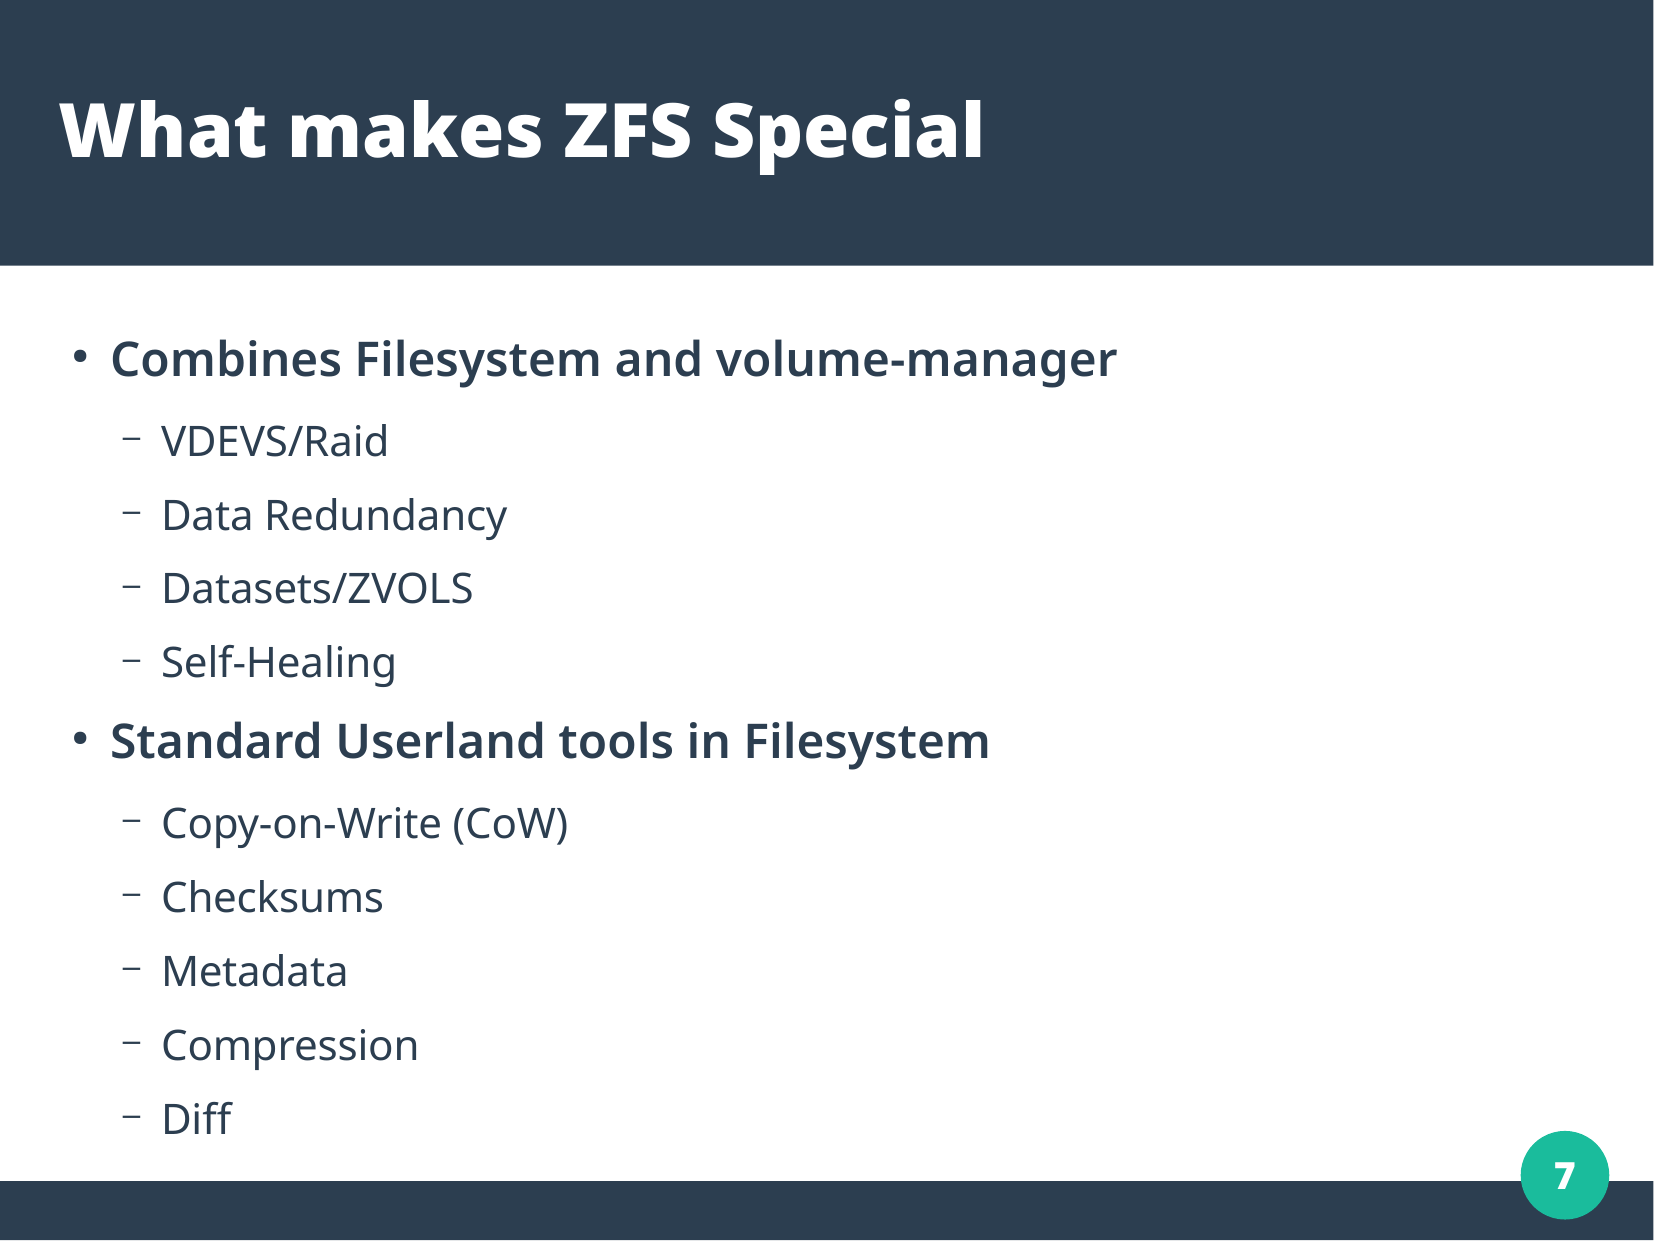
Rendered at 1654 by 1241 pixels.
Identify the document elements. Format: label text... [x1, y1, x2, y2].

title What makes ZFS Special [59, 49, 1595, 207]
list Combines Filesystem and volume-manager VDEVS/Raid Data Redundancy Datasets/ZVOLS Self-Healing Standard Userland tools in Filesystem Copy-on-Write (CoW) Checksums Metadata Compression Diff [59, 324, 1595, 1152]
